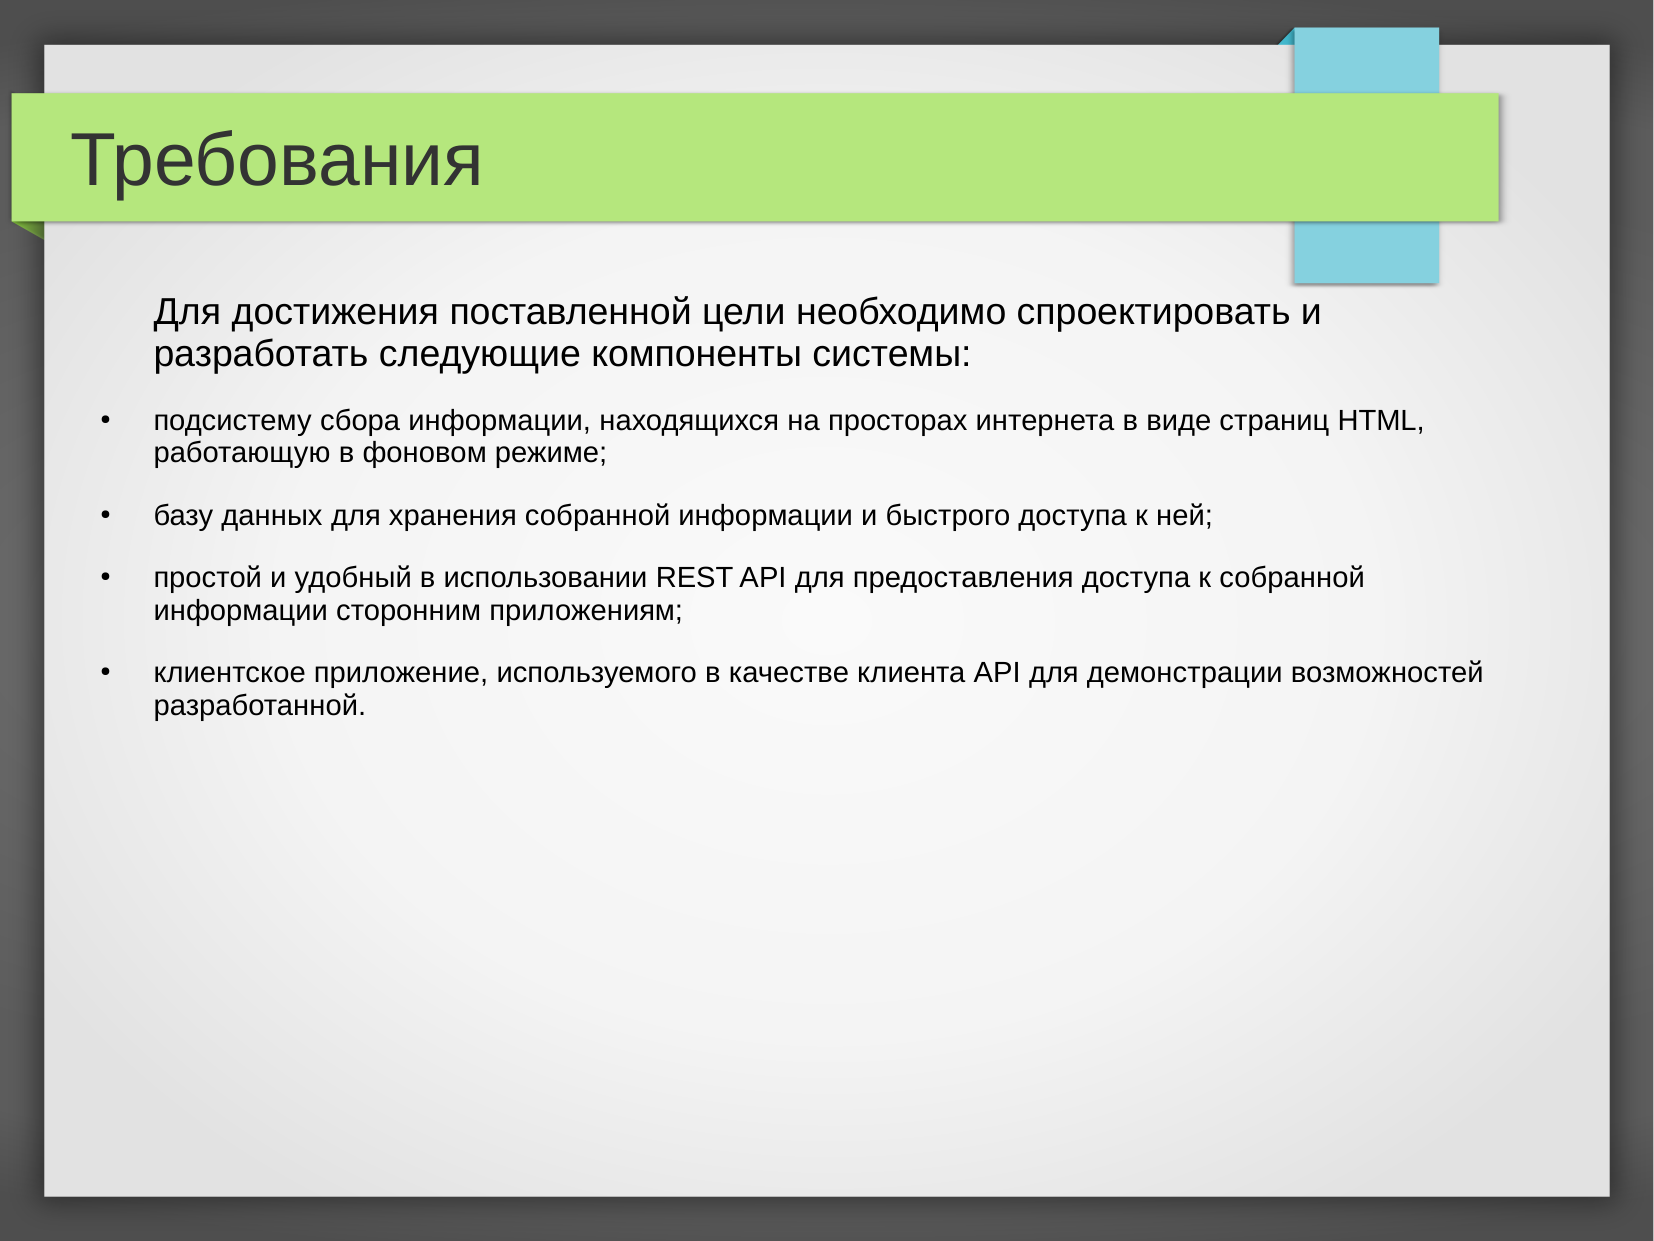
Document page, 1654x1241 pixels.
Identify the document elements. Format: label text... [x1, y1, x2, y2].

title Требования [70, 106, 1229, 213]
list Для достижения поставленной цели необходимо спроектировать и разработать следующие компоненты системы: подсистему сбора информации, находящихся на просторах интернета в виде страниц HTML, работающую в фоновом режиме; базу данных для хранения собранной информации и быстрого доступа к ней; простой и удобный в использовании REST API для предоставления доступа к собранной информации сторонним приложениям; клиентское приложение, используемого в качестве клиента API для демонстрации возможностей разработанной. [82, 290, 1538, 1010]
picture [0, 0, 1654, 1241]
